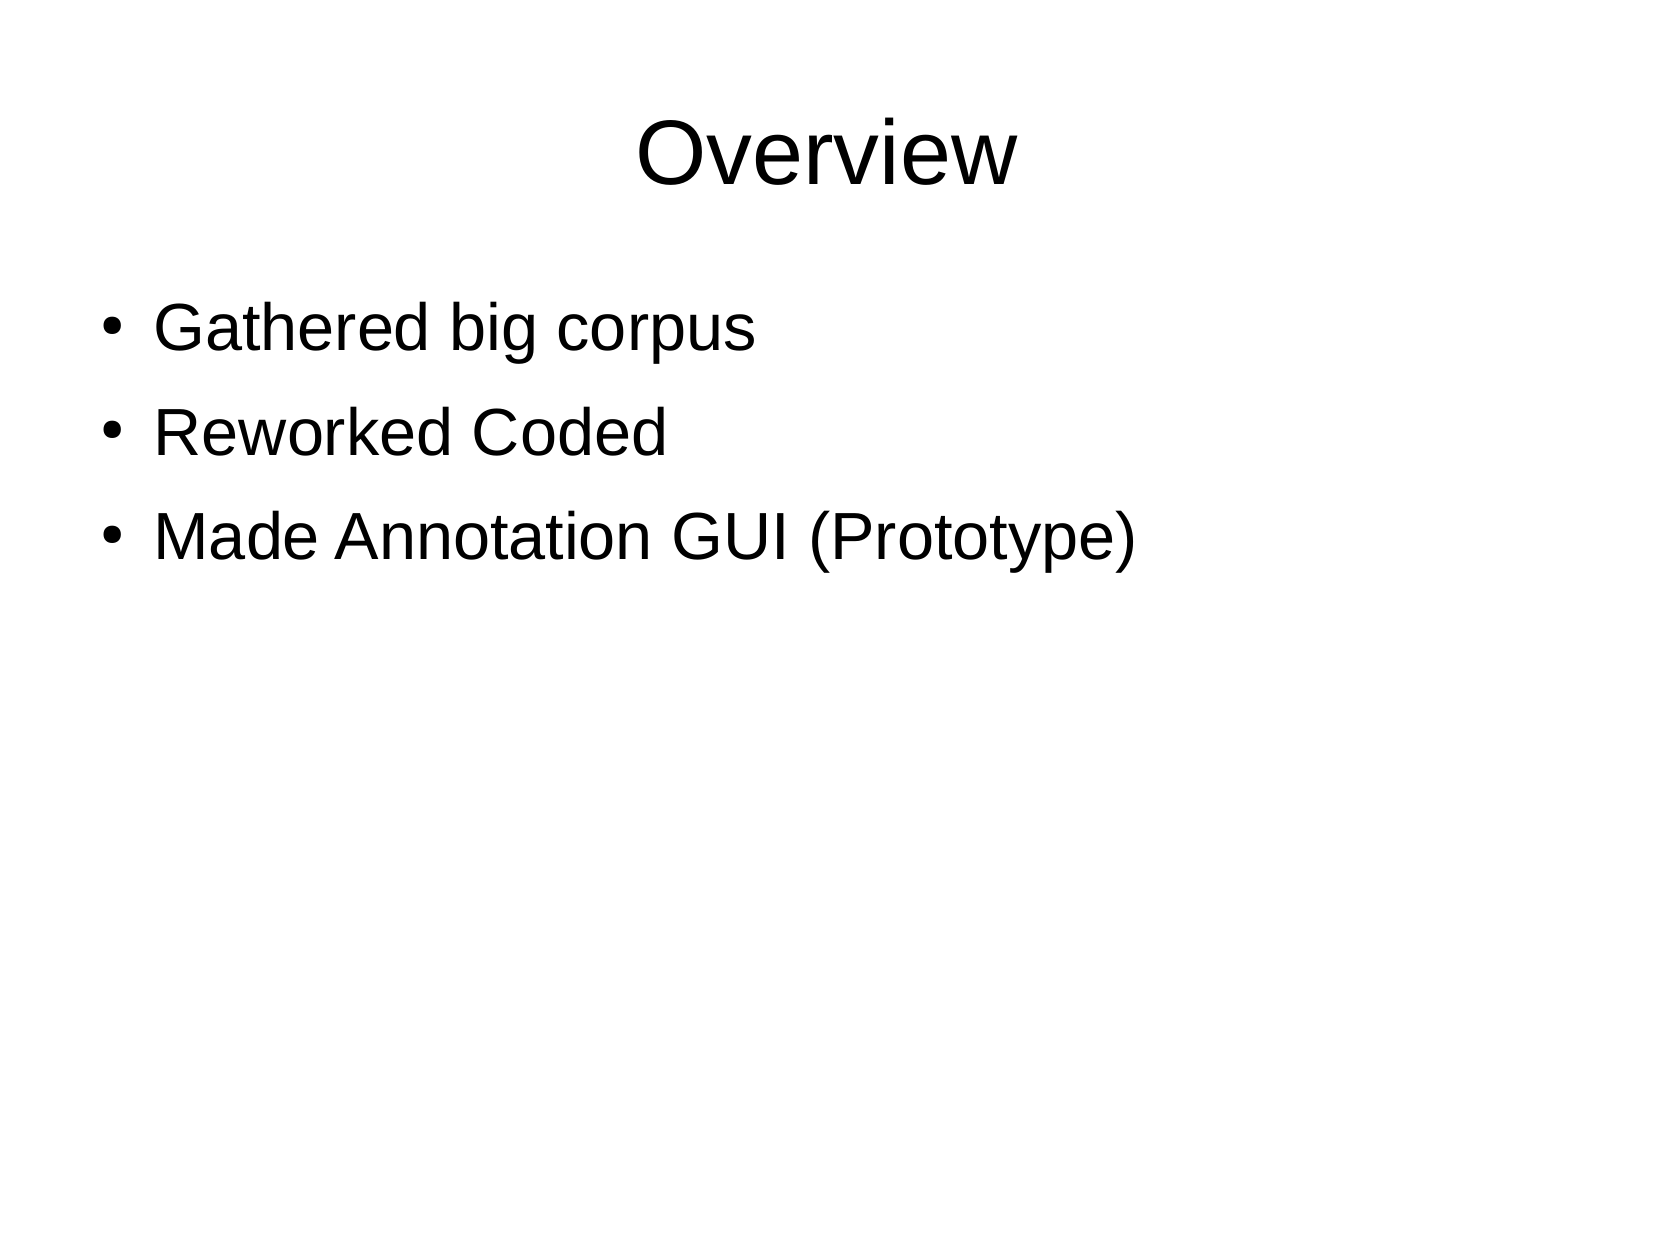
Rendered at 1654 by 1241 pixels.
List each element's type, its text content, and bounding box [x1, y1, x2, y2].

list Gathered big corpus Reworked Coded Made Annotation GUI (Prototype) [82, 290, 1571, 1010]
title Overview [82, 49, 1571, 257]
